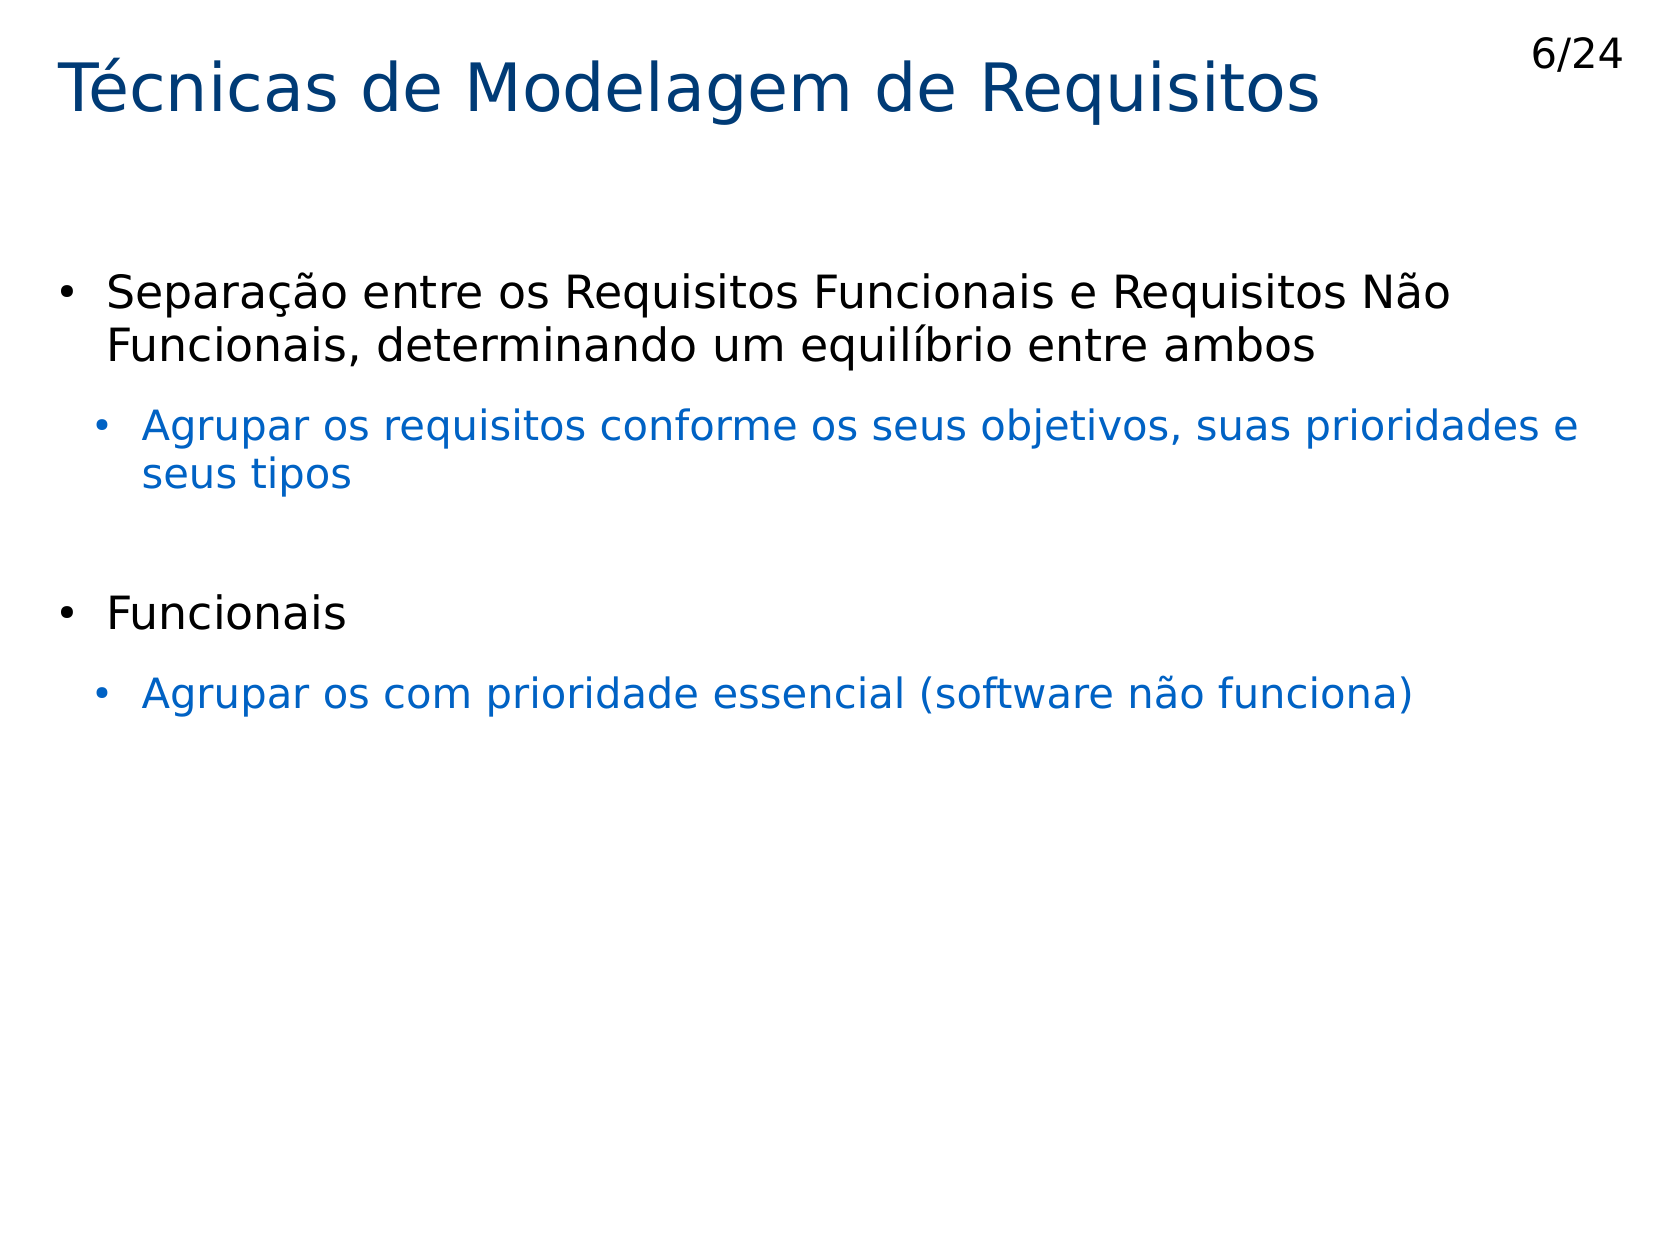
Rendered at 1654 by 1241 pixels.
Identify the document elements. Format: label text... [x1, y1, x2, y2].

title Técnicas de Modelagem de Requisitos [59, 29, 1506, 148]
list Separação entre os Requisitos Funcionais e Requisitos Não Funcionais, determinando um equilíbrio entre ambos Agrupar os requisitos conforme os seus objetivos, suas prioridades e seus tipos Funcionais Agrupar os com prioridade essencial (software não funciona) [59, 265, 1625, 1211]
